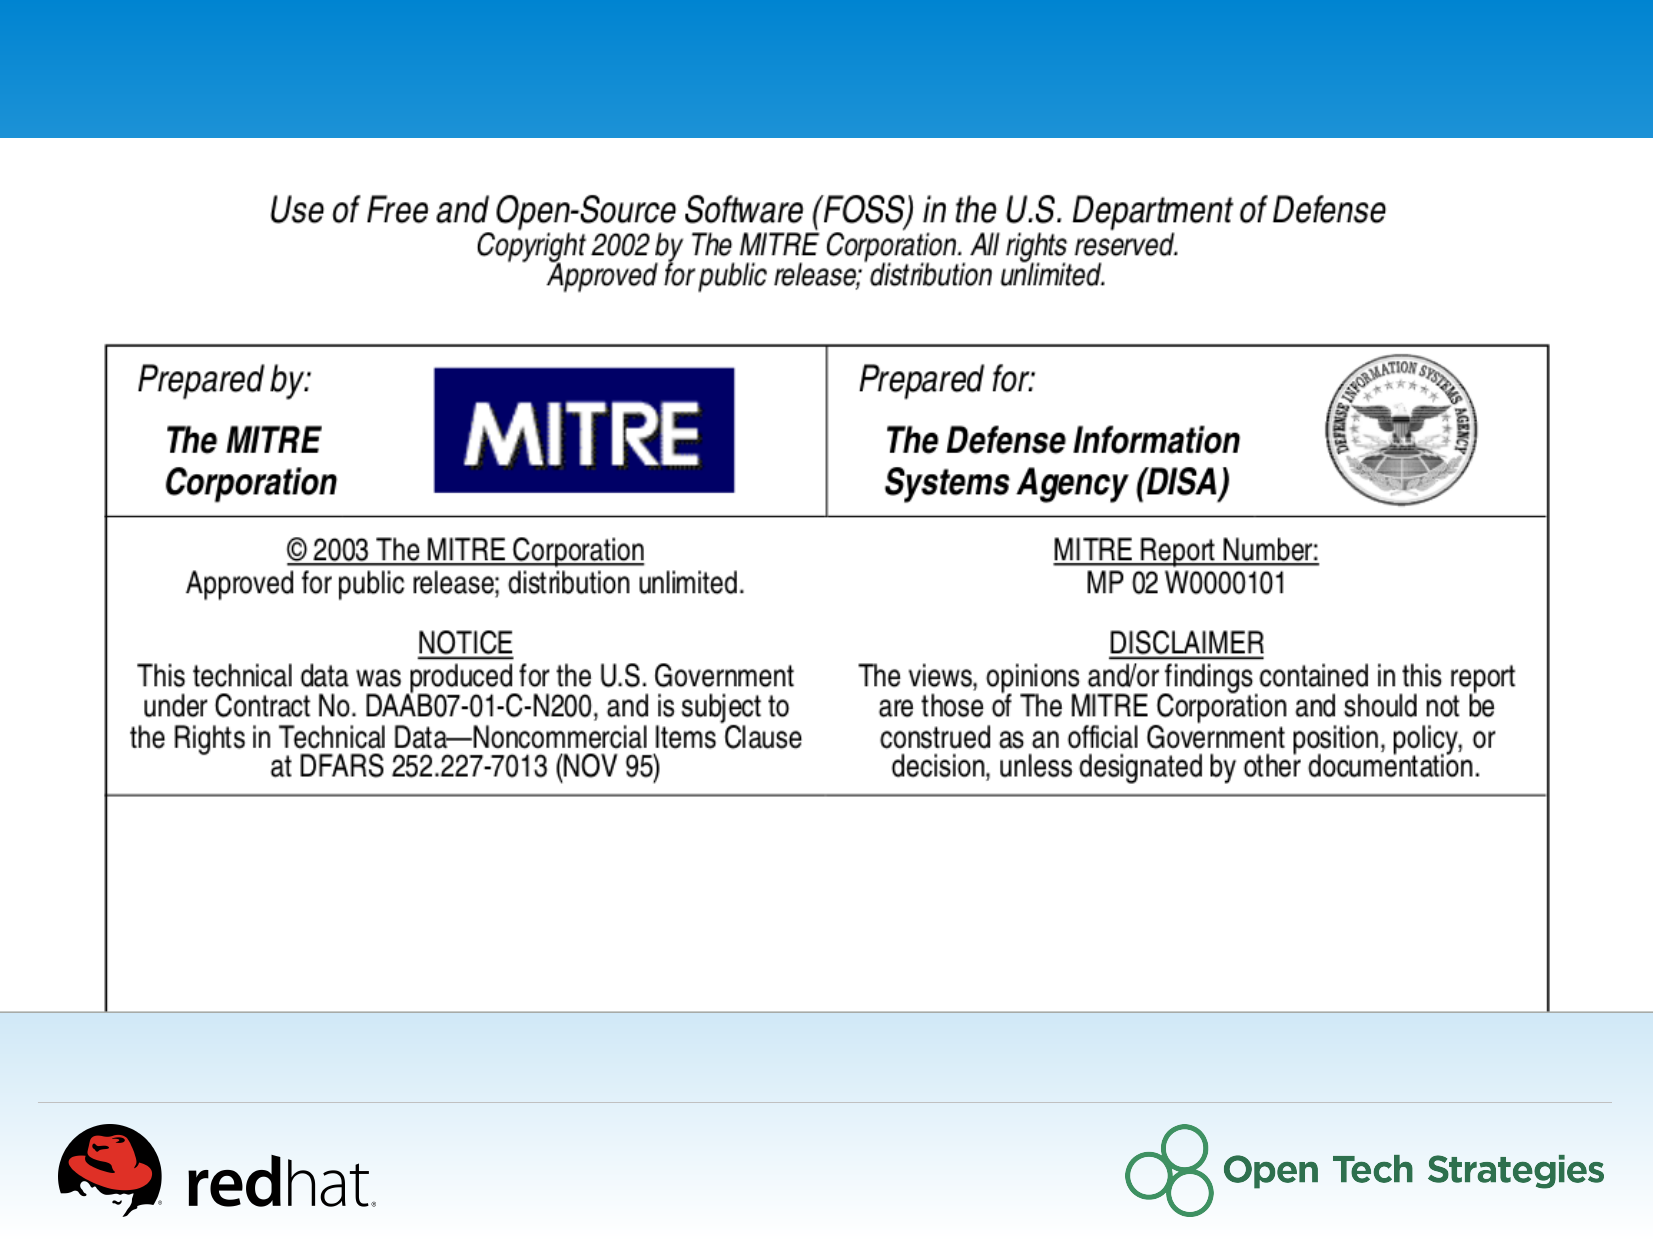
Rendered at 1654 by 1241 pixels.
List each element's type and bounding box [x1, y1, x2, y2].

picture [0, 138, 1653, 1013]
picture [1125, 1124, 1604, 1217]
picture [58, 1124, 376, 1217]
